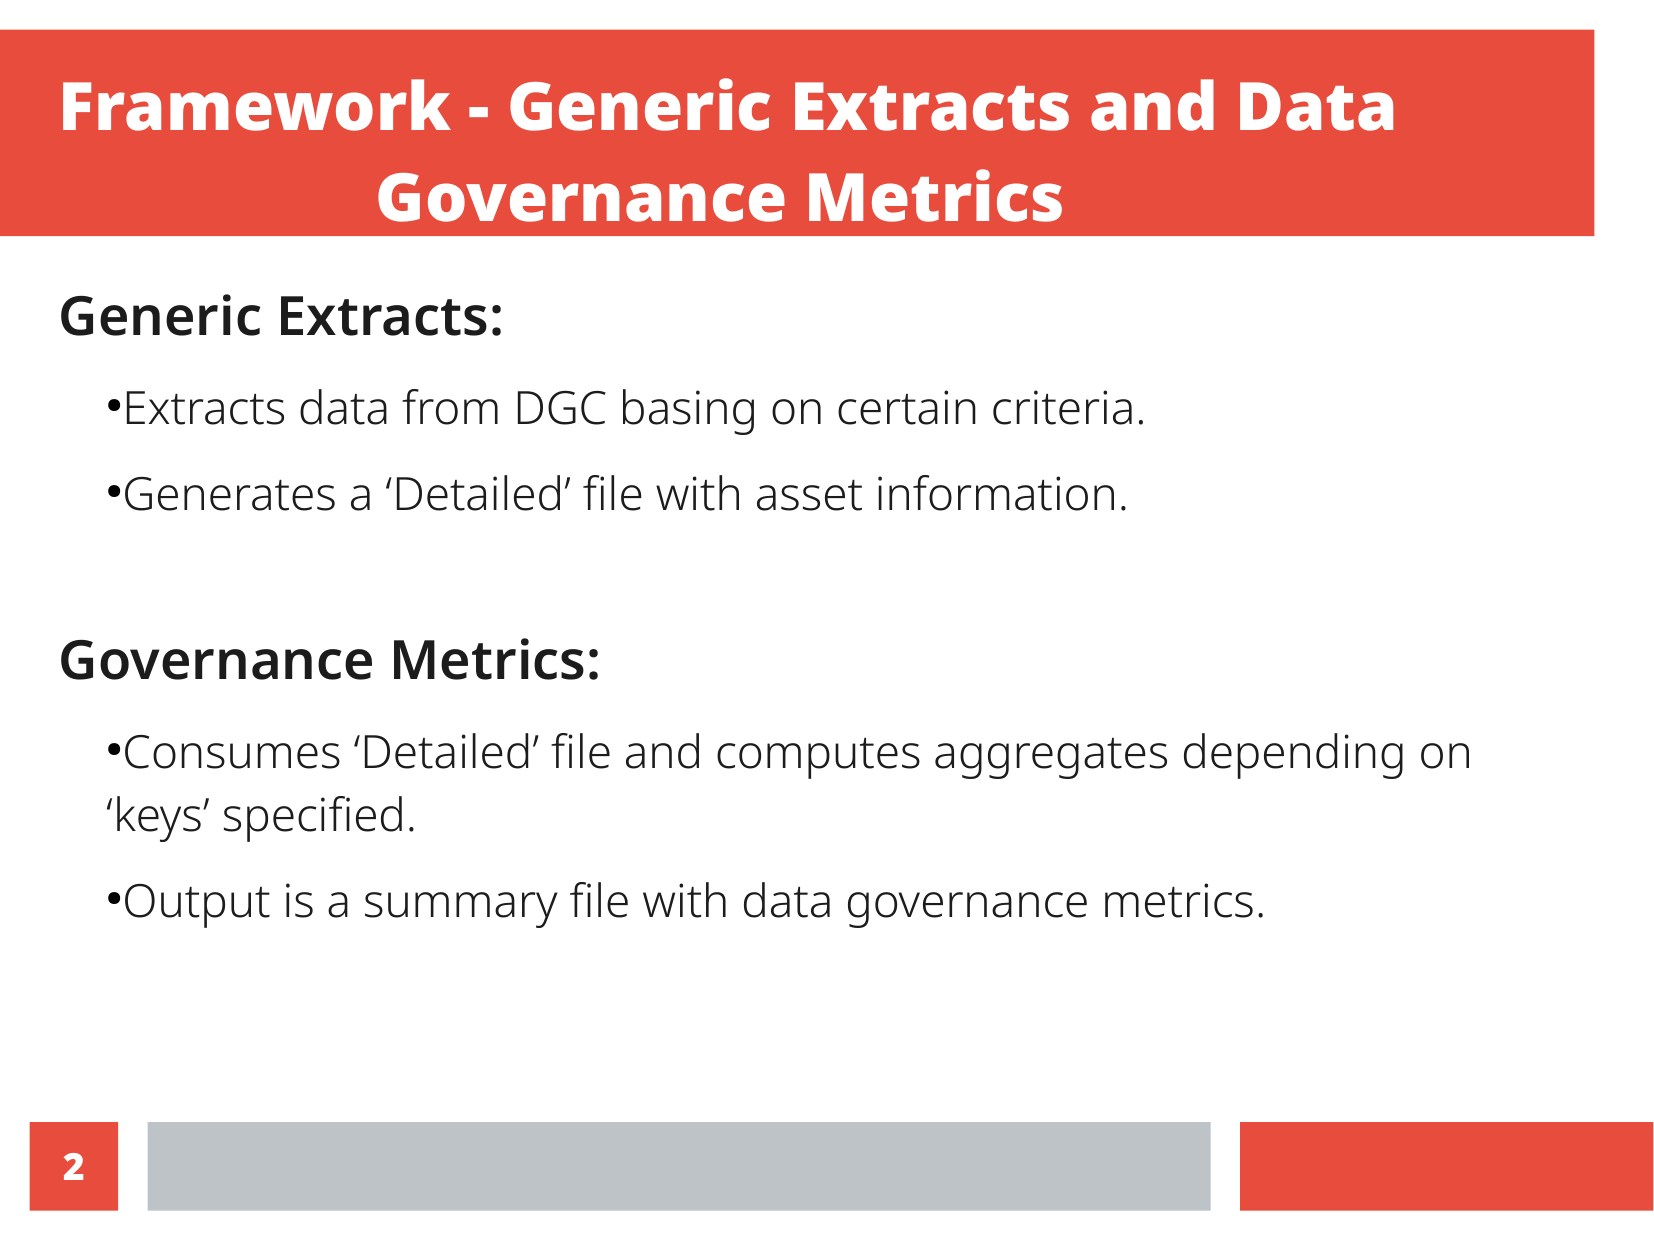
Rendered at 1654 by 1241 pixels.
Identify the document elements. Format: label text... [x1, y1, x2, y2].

list Generic Extracts: Extracts data from DGC basing on certain criteria. Generates a ‘Detailed’ file with asset information. Governance Metrics: Consumes ‘Detailed’ file and computes aggregates depending on ‘keys’ specified. Output is a summary file with data governance metrics. [59, 277, 1565, 1046]
title Framework - Generic Extracts and Data Governance Metrics [59, 59, 1595, 207]
